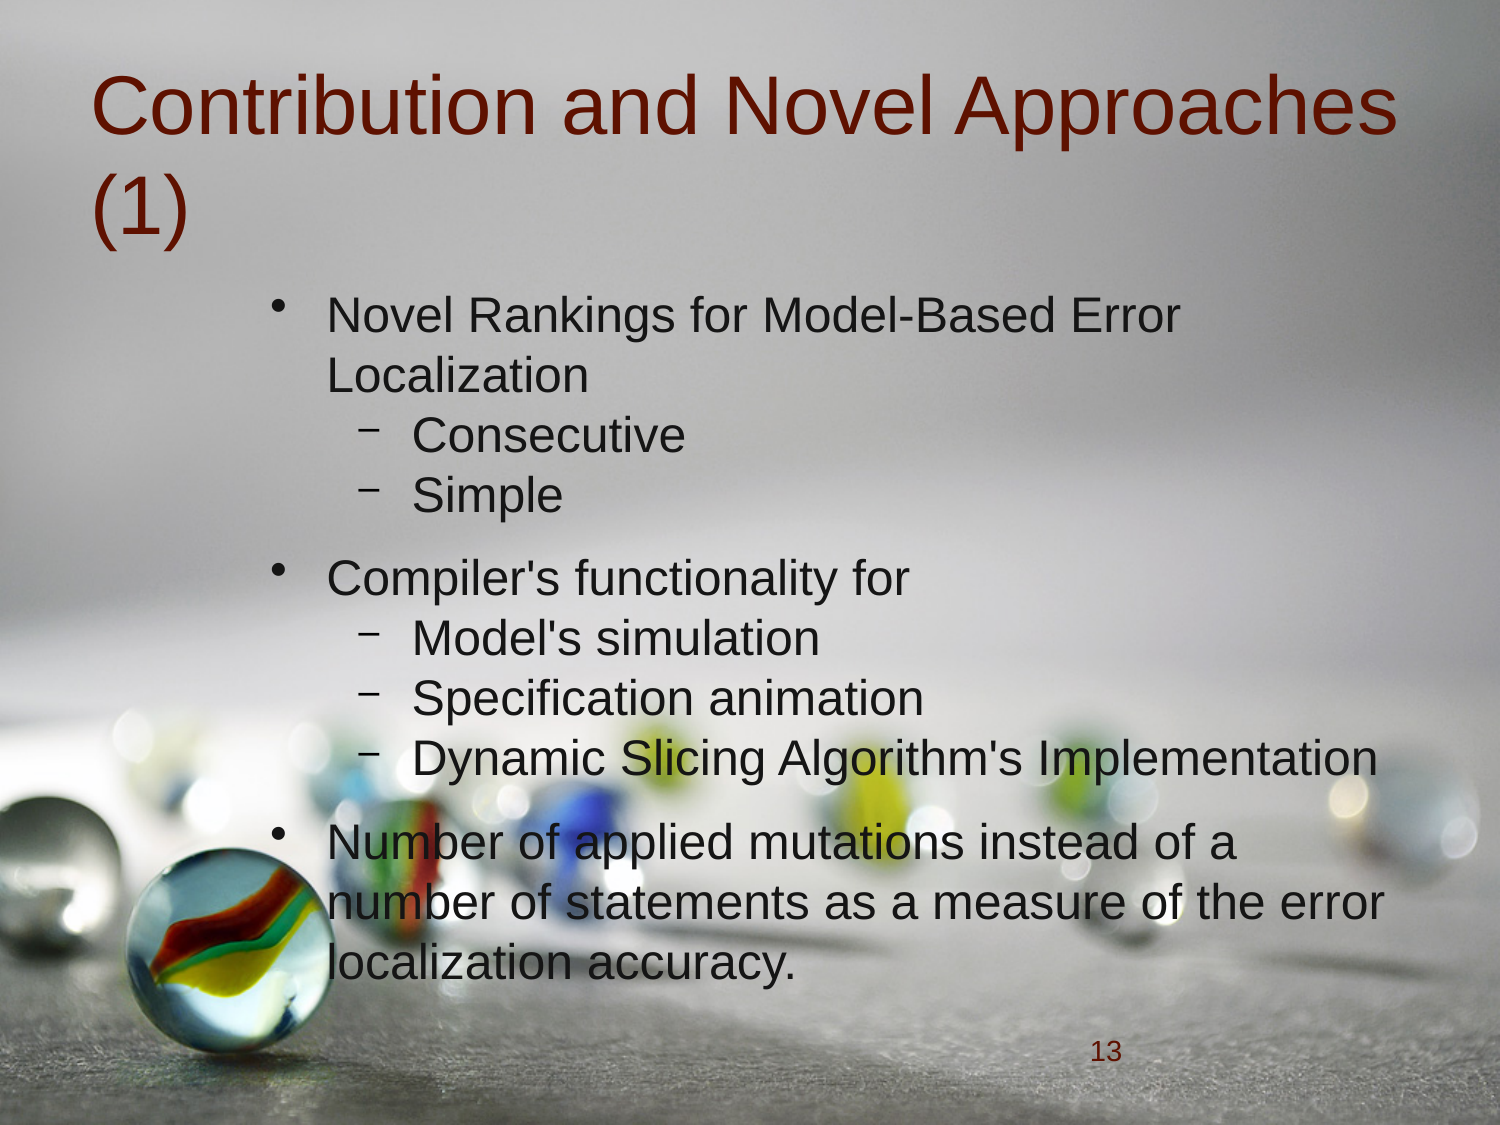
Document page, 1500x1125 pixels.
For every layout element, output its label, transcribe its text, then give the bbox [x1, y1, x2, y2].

picture [0, 0, 1500, 1125]
title Contribution and Novel Approaches (1) [75, 57, 1425, 245]
list Novel Rankings for Model-Based Error Localization Consecutive Simple Compiler's functionality for Model's simulation Specification animation Dynamic Slicing Algorithm's Implementation Number of applied mutations instead of a number of statements as a measure of the error localization accuracy. [255, 274, 1425, 1017]
